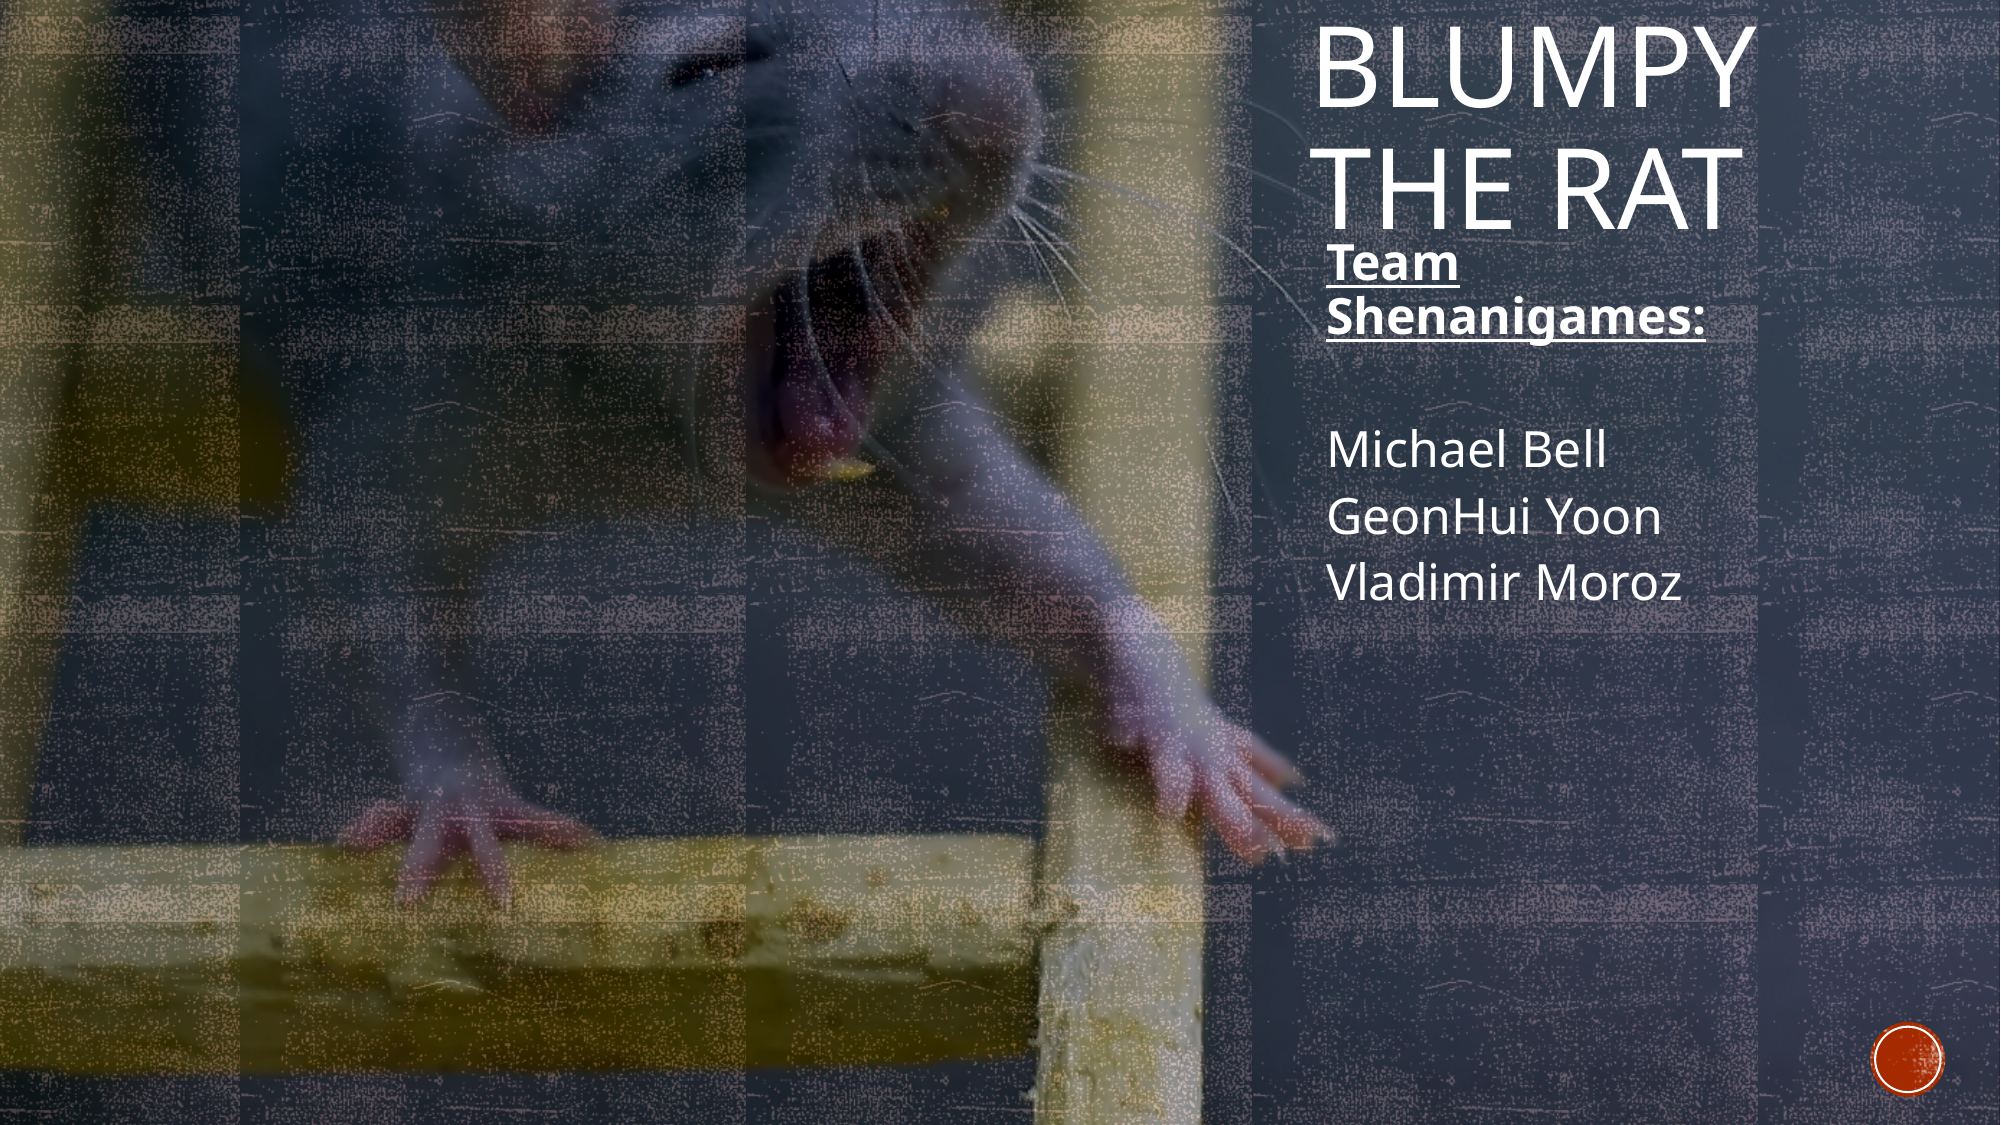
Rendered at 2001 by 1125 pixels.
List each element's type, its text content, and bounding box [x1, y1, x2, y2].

title Blumpy The Rat [1294, 0, 2000, 264]
text_box Team Shenanigames: Michael Bell GeonHui Yoon Vladimir Moroz [1310, 230, 1790, 895]
text_box [0, 0, 2000, 1125]
